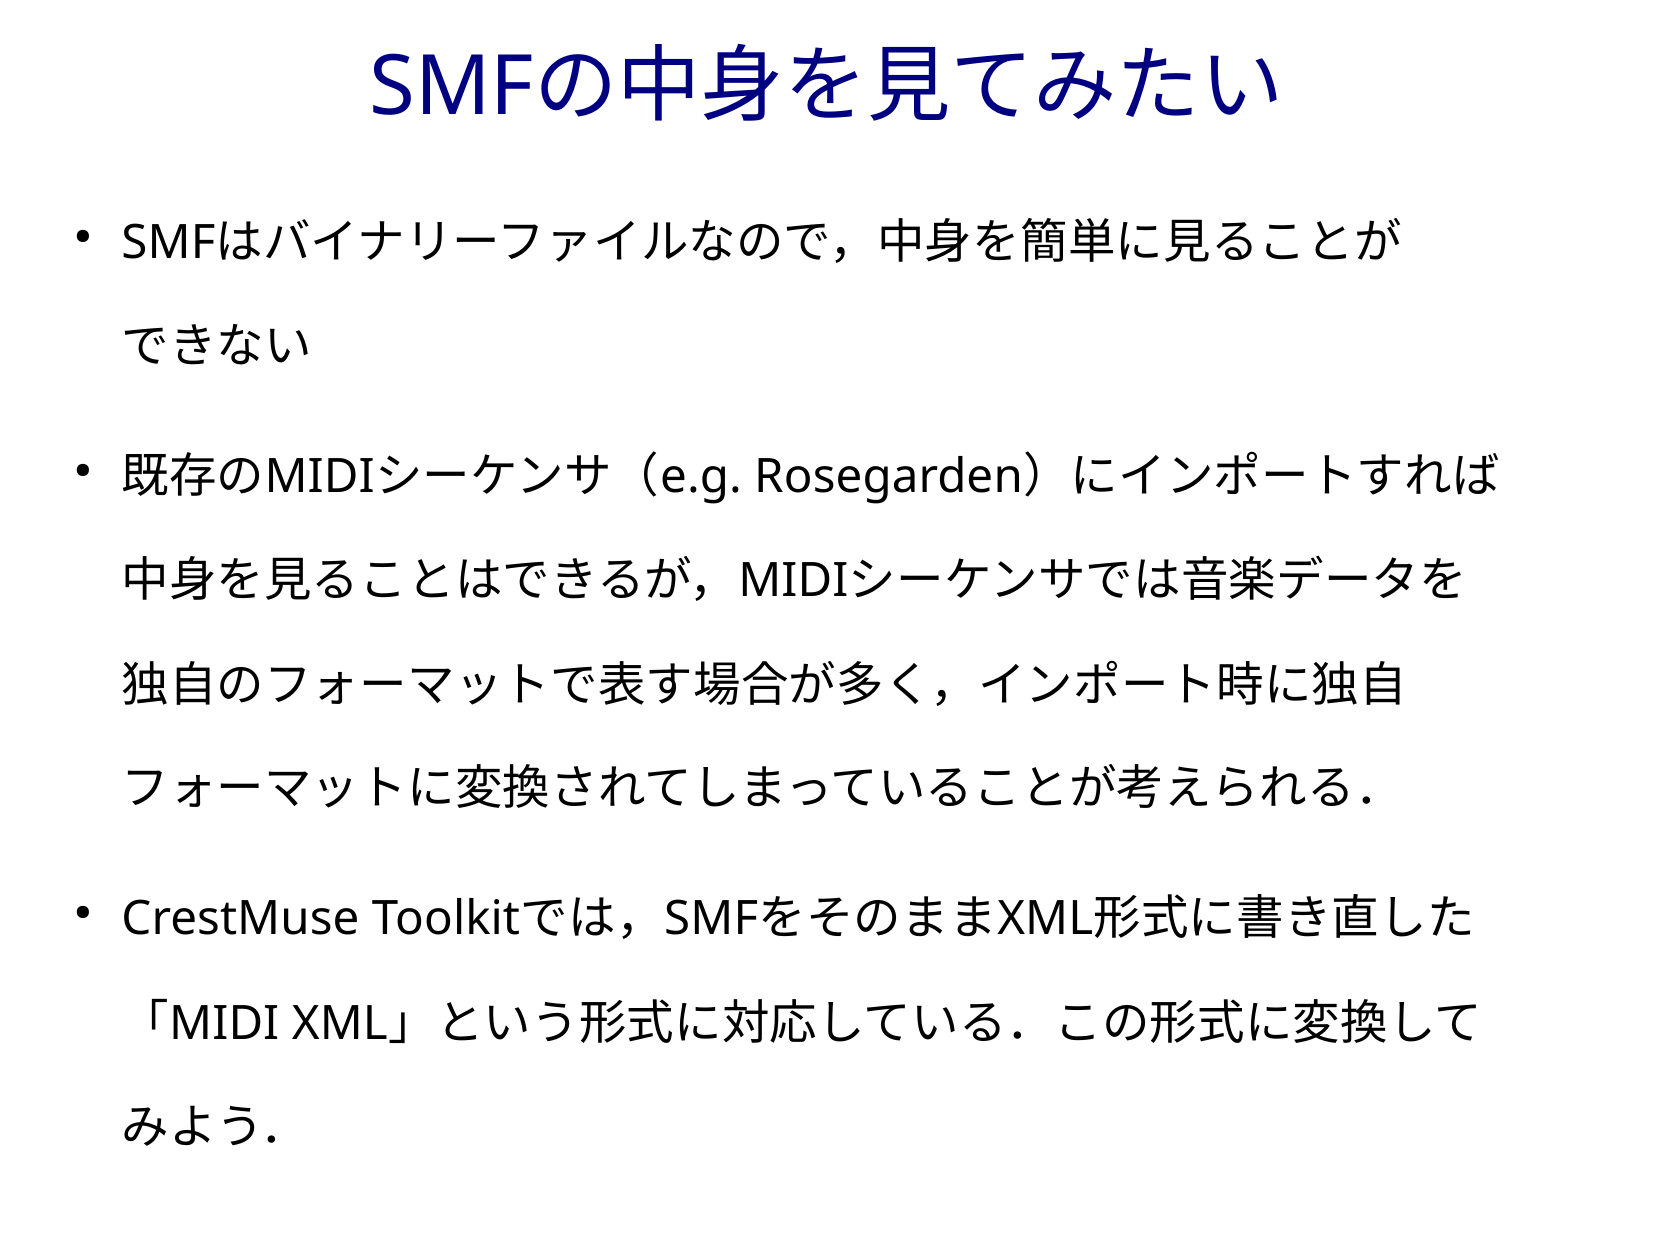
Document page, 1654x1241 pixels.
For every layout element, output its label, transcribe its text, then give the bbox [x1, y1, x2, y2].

list SMFはバイナリーファイルなので，中身を簡単に見ることが できない 既存のMIDIシーケンサ（e.g. Rosegarden）にインポートすれば 中身を見ることはできるが，MIDIシーケンサでは音楽データを 独自のフォーマットで表す場合が多く，インポート時に独自 フォーマットに変換されてしまっていることが考えられる． CrestMuse Toolkitでは，SMFをそのままXML形式に書き直した 「MIDI XML」という形式に対応している．この形式に変換して みよう． [59, 168, 1580, 1167]
title SMFの中身を見てみたい [82, 33, 1571, 125]
